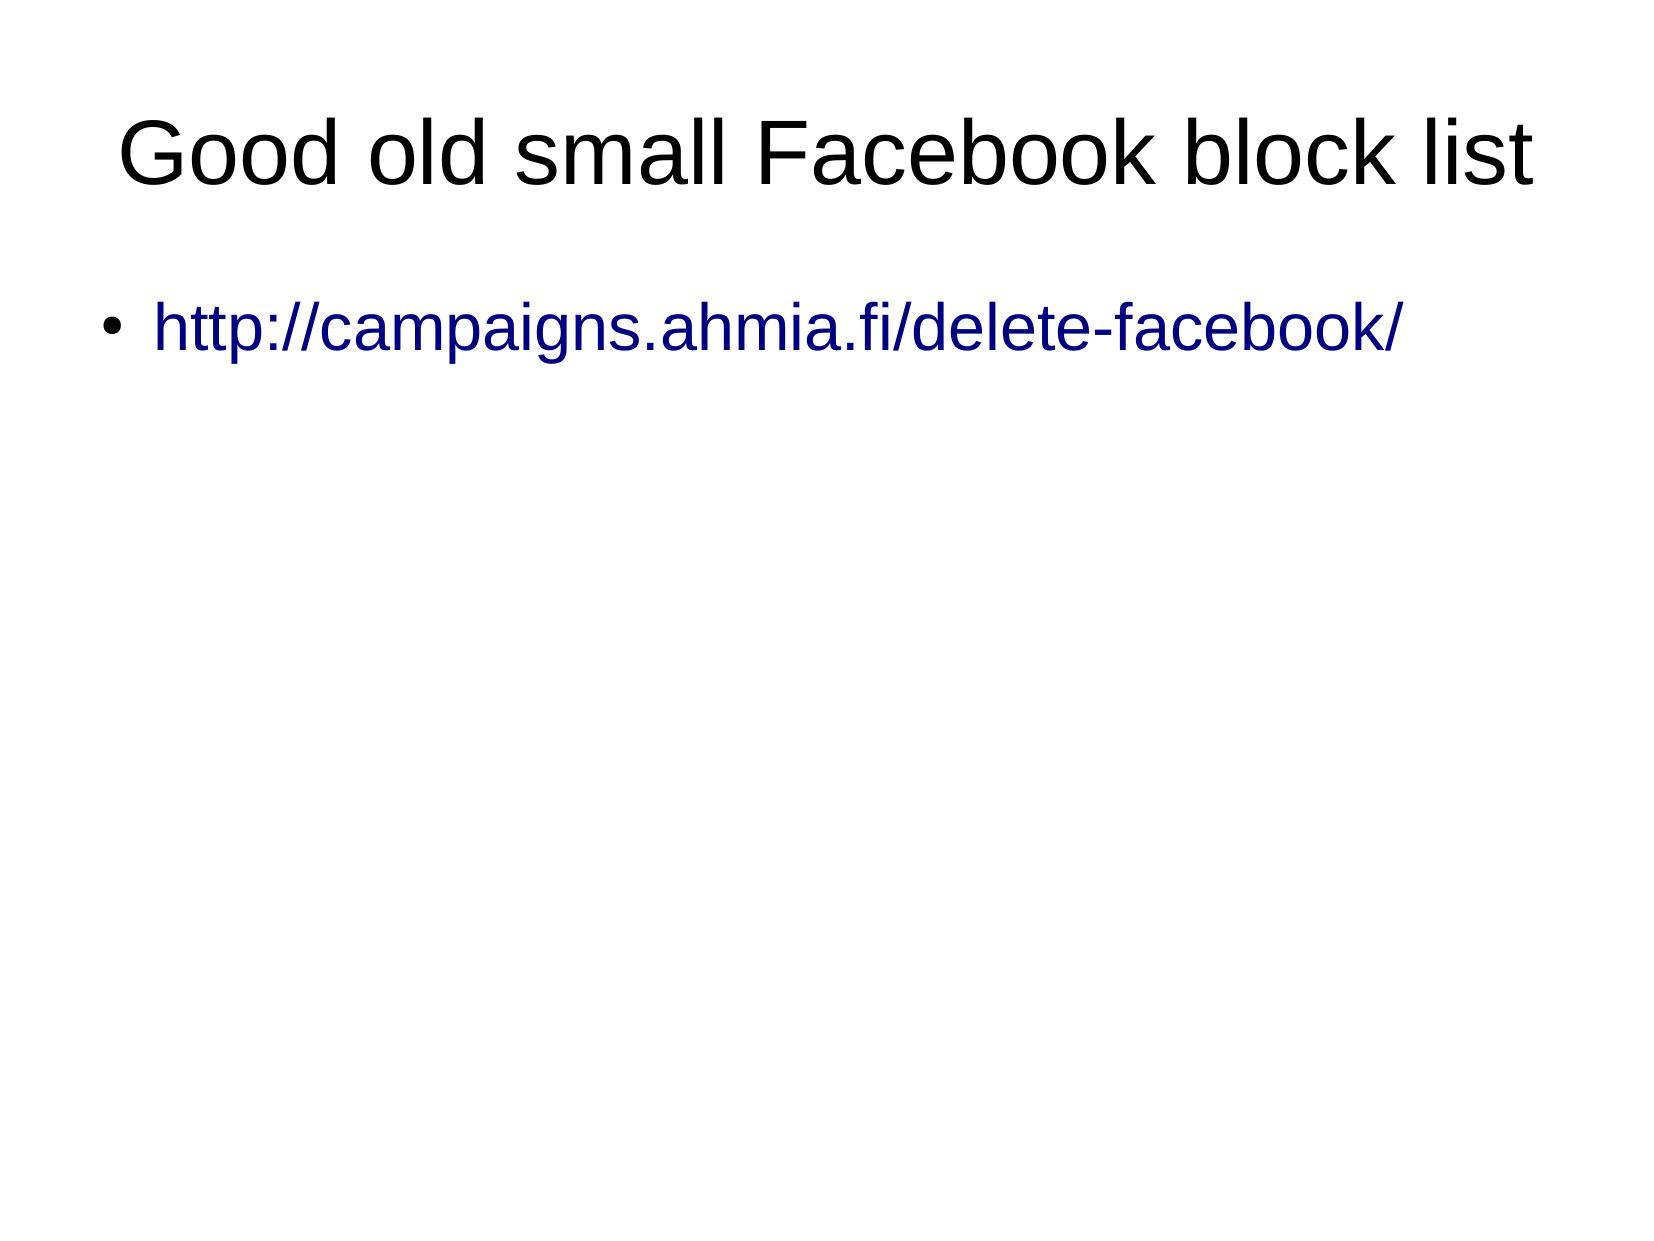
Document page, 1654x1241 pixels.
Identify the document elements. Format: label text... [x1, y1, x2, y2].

list http://campaigns.ahmia.fi/delete-facebook/ [82, 290, 1571, 1010]
title Good old small Facebook block list [82, 49, 1571, 257]
